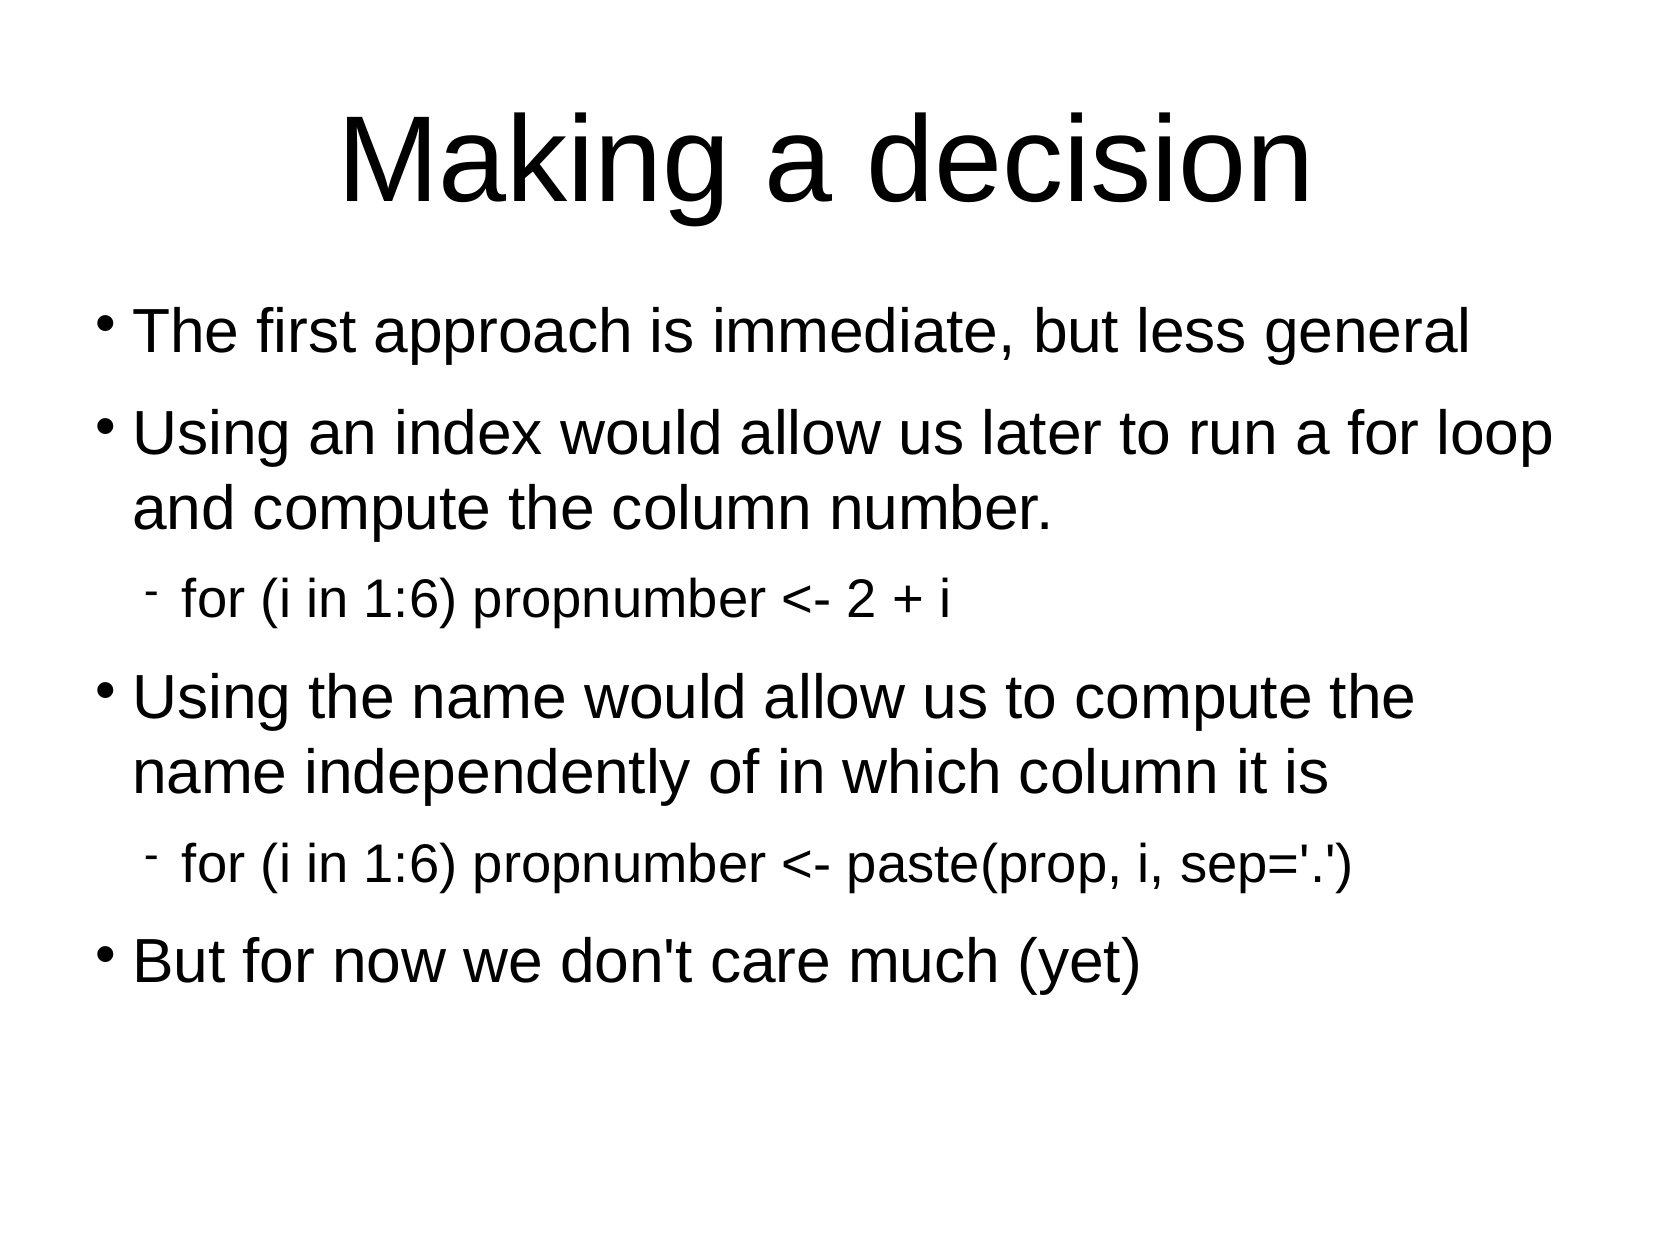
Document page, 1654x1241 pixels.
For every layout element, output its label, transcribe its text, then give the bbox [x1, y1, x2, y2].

text_box The first approach is immediate, but less general Using an index would allow us later to run a for loop and compute the column number. for (i in 1:6) propnumber <- 2 + i Using the name would allow us to compute the name independently of in which column it is for (i in 1:6) propnumber <- paste(prop, i, sep='.') But for now we don't care much (yet) [82, 290, 1571, 1010]
text_box Making a decision [82, 49, 1571, 257]
